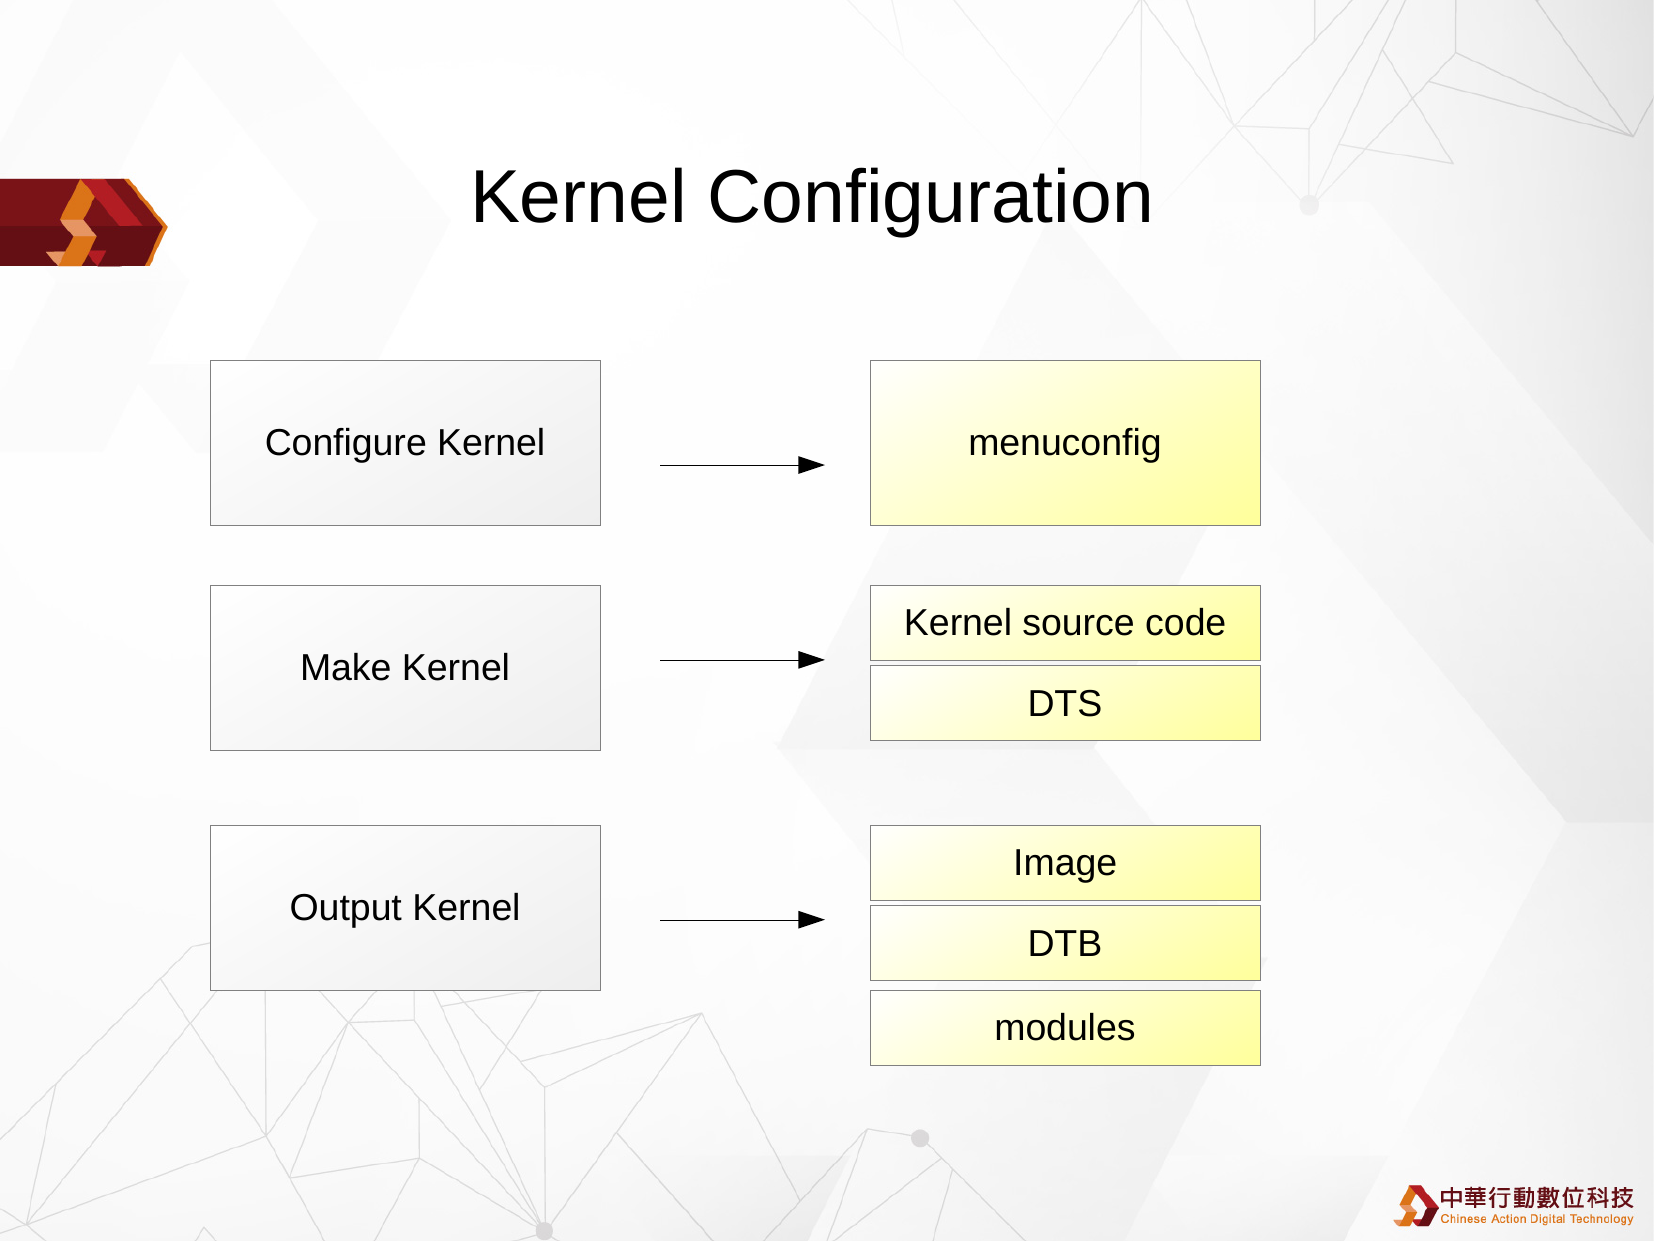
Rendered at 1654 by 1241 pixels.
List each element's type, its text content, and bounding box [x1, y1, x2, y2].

text_box modules [870, 990, 1261, 1066]
text_box Kernel source code [870, 585, 1261, 661]
text_box DTS [870, 665, 1261, 741]
text_box Make Kernel [210, 585, 601, 751]
picture [0, 0, 1654, 1241]
text_box Image [870, 825, 1261, 901]
text_box menuconfig [870, 360, 1261, 526]
text_box DTB [870, 905, 1261, 981]
text_box Configure Kernel [210, 360, 601, 526]
text_box Output Kernel [210, 825, 601, 991]
title Kernel Configuration [118, 112, 1506, 281]
